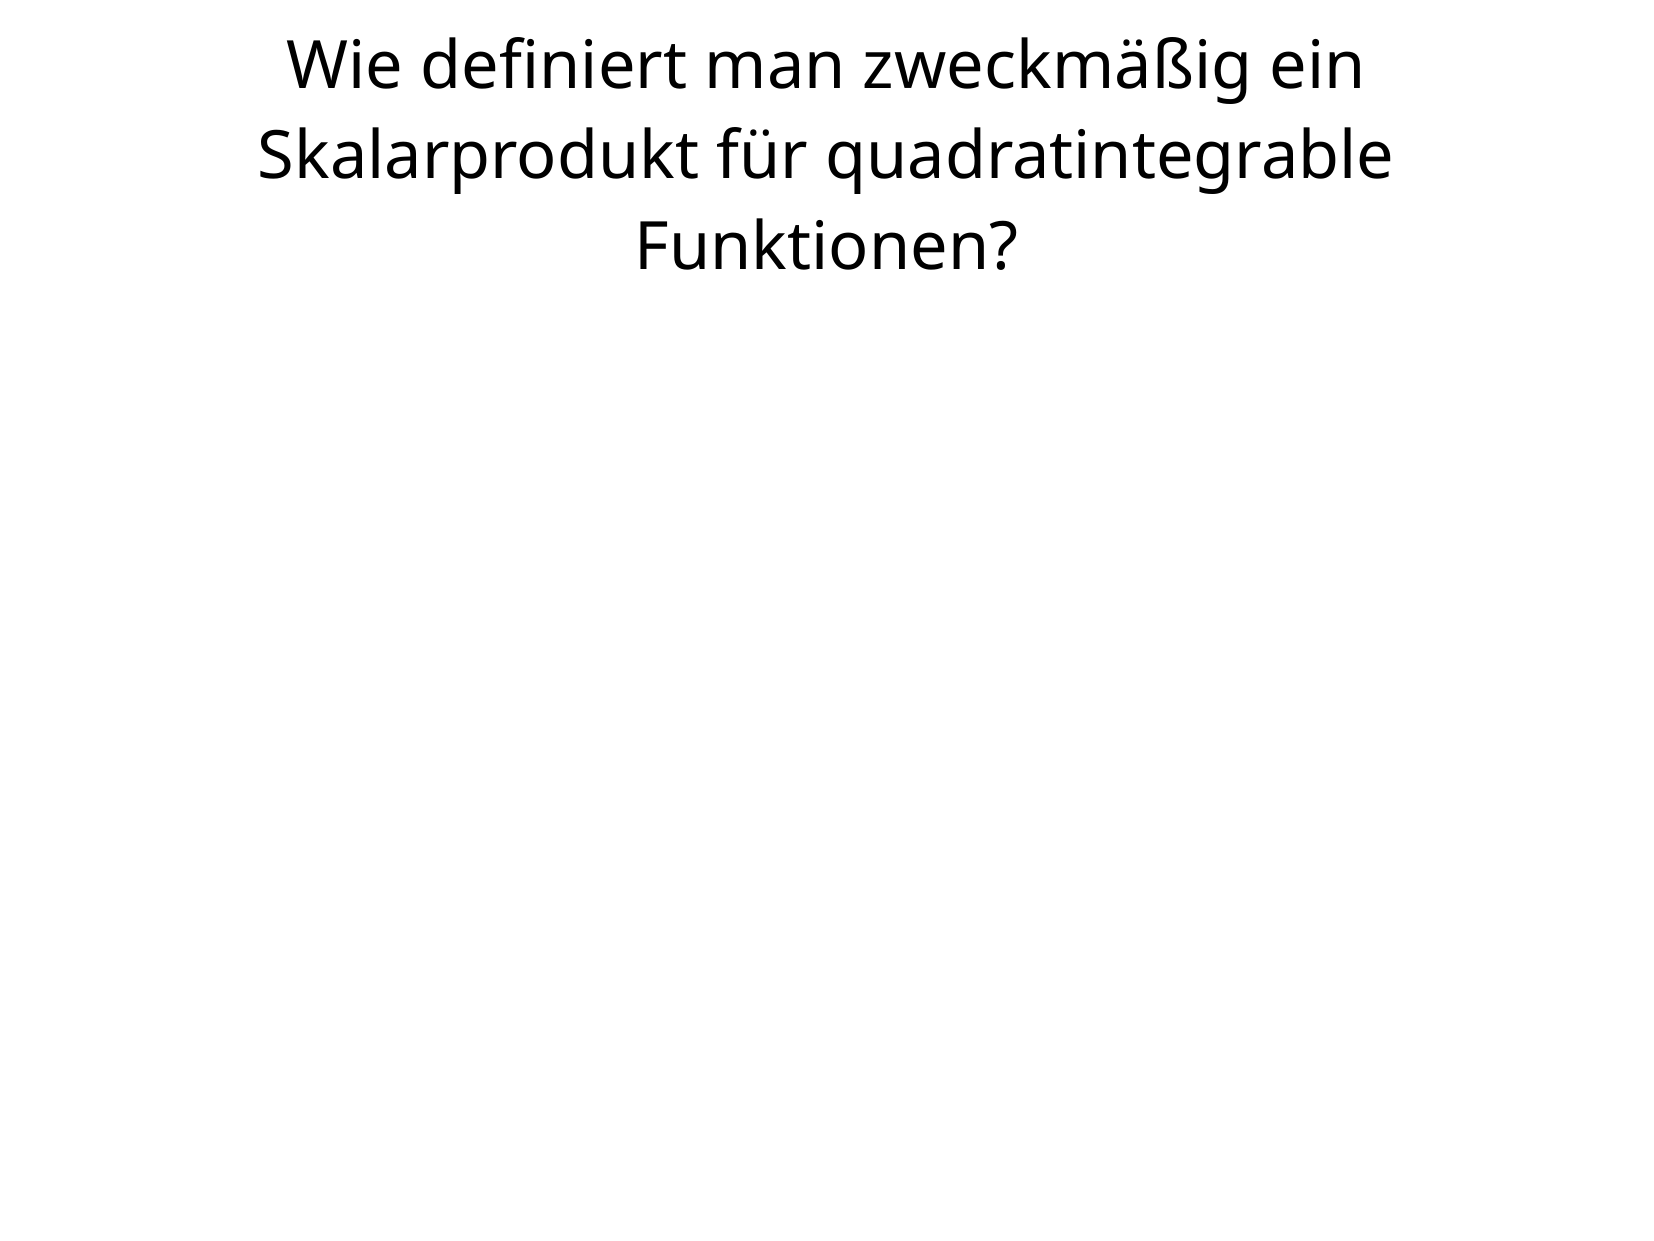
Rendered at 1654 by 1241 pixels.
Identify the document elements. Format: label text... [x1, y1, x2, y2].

title Wie definiert man zweckmäßig ein Skalarprodukt für quadratintegrable Funktionen? [82, 49, 1571, 257]
